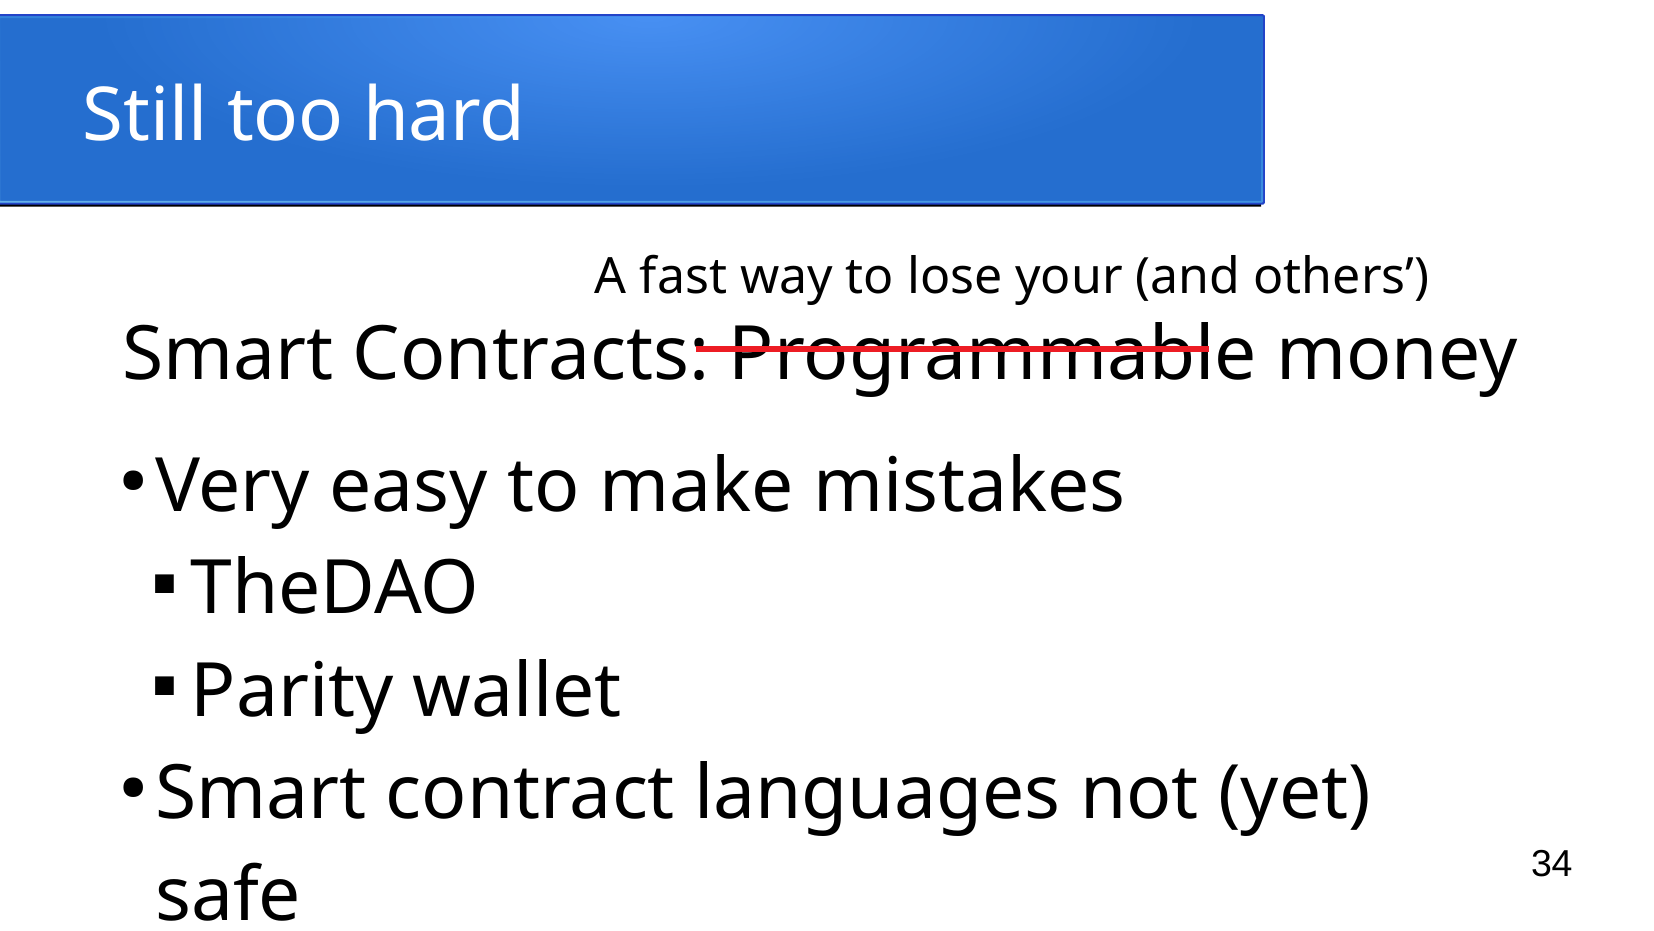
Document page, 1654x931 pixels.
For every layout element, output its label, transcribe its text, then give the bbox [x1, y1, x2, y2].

text_box A fast way to lose your (and others’) [580, 232, 1466, 320]
text_box Very easy to make mistakes TheDAO Parity wallet Smart contract languages not (yet) safe [105, 424, 1546, 931]
list Smart Contracts: Programmable money [51, 298, 1540, 435]
title Still too hard [82, 35, 1235, 189]
